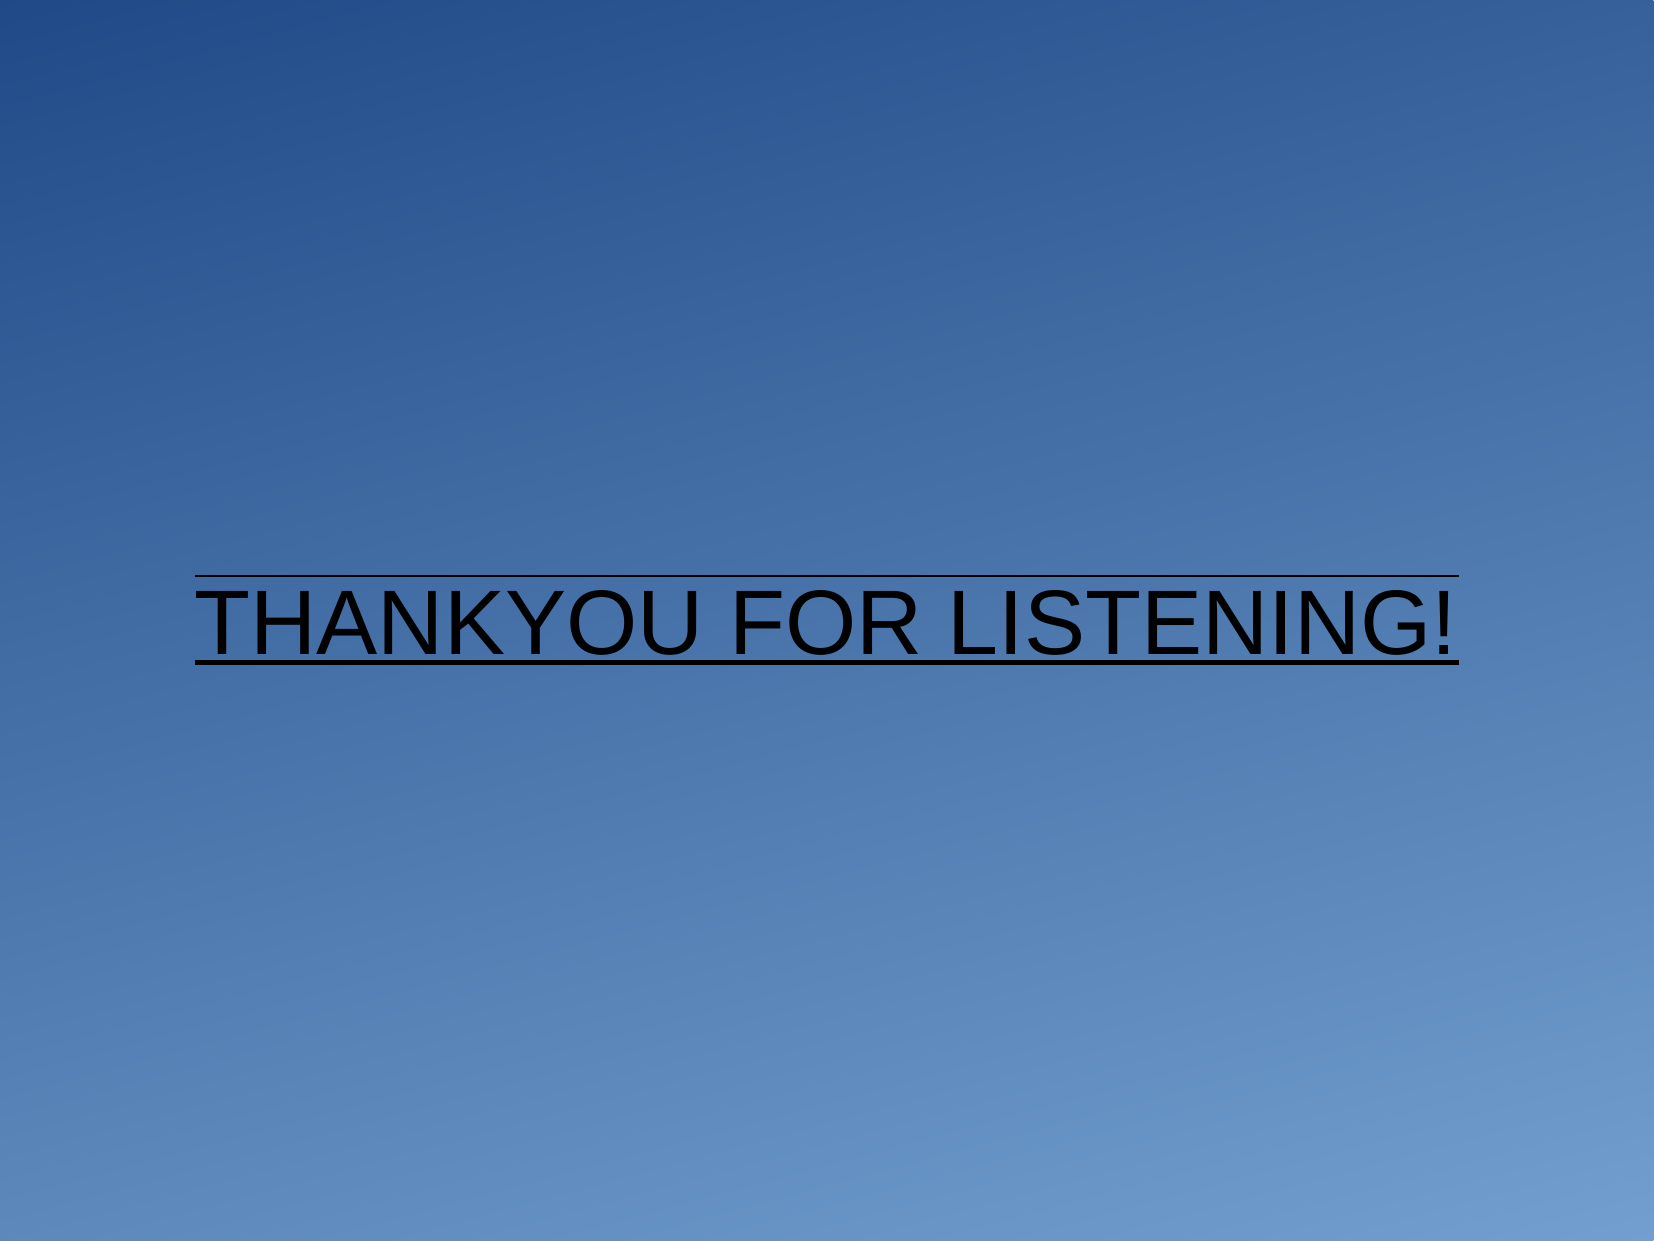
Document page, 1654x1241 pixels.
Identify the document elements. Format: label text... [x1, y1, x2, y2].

title THANKYOU FOR LISTENING! [82, 519, 1571, 727]
